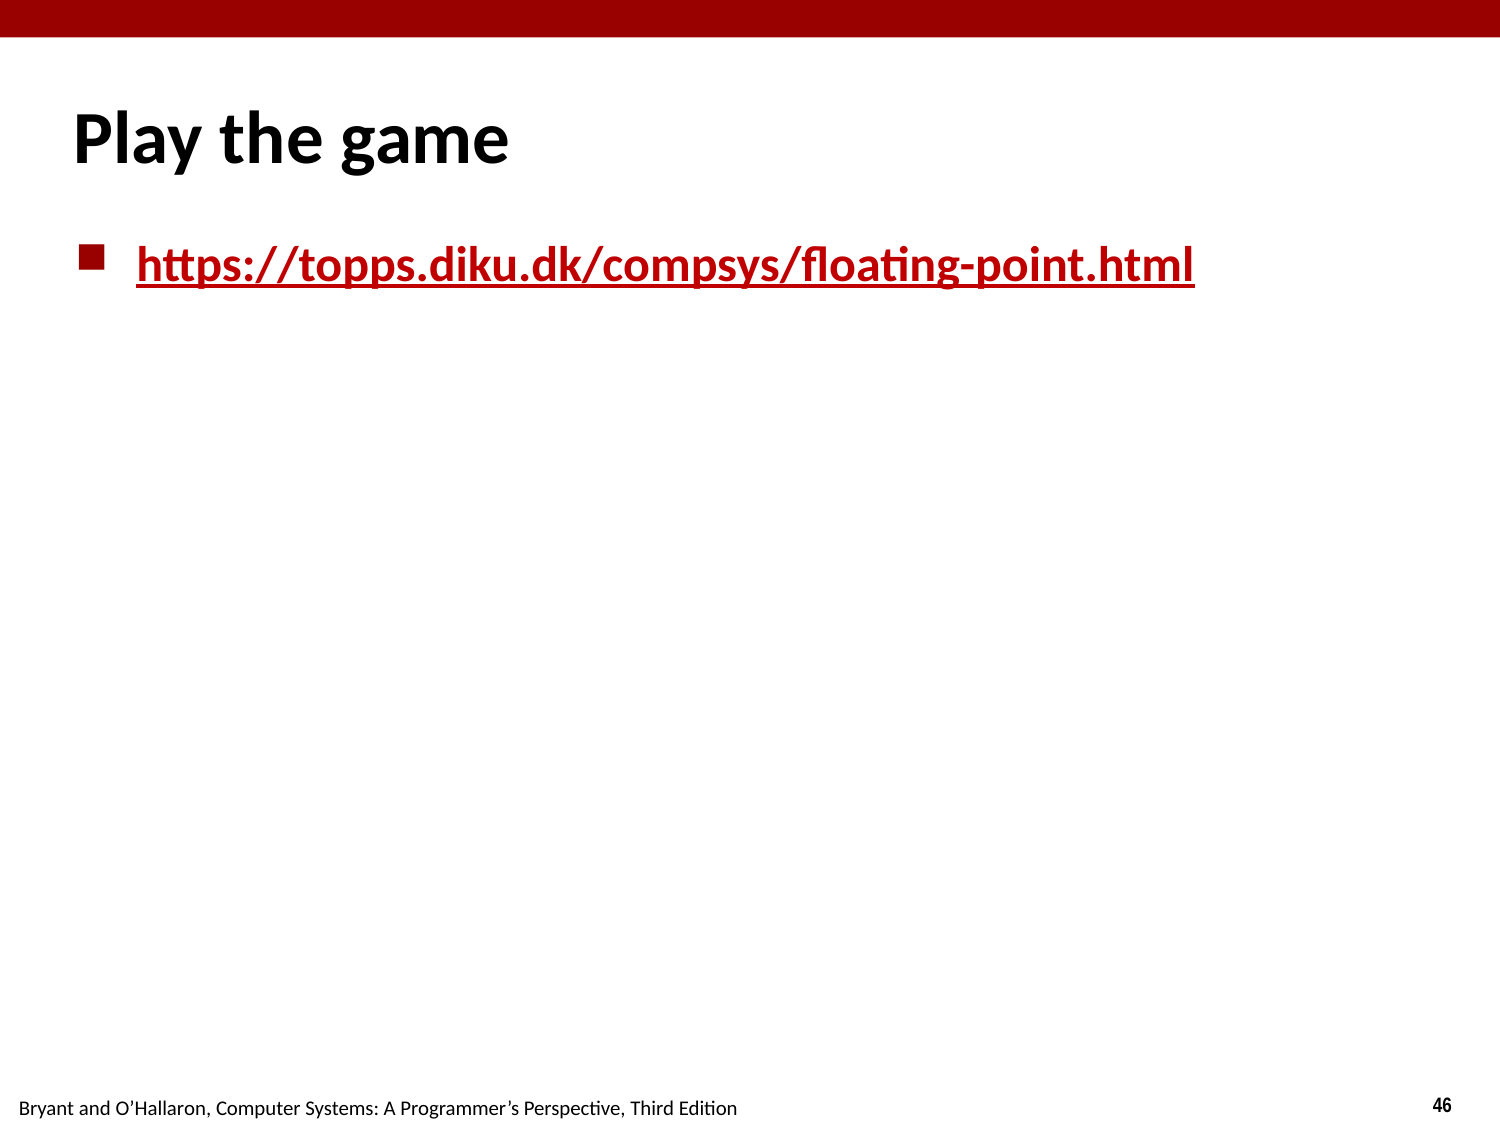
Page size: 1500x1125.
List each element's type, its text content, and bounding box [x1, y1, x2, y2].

list https://topps.diku.dk/compsys/floating-point.html [65, 223, 1361, 1040]
title Play the game [58, 71, 1304, 197]
